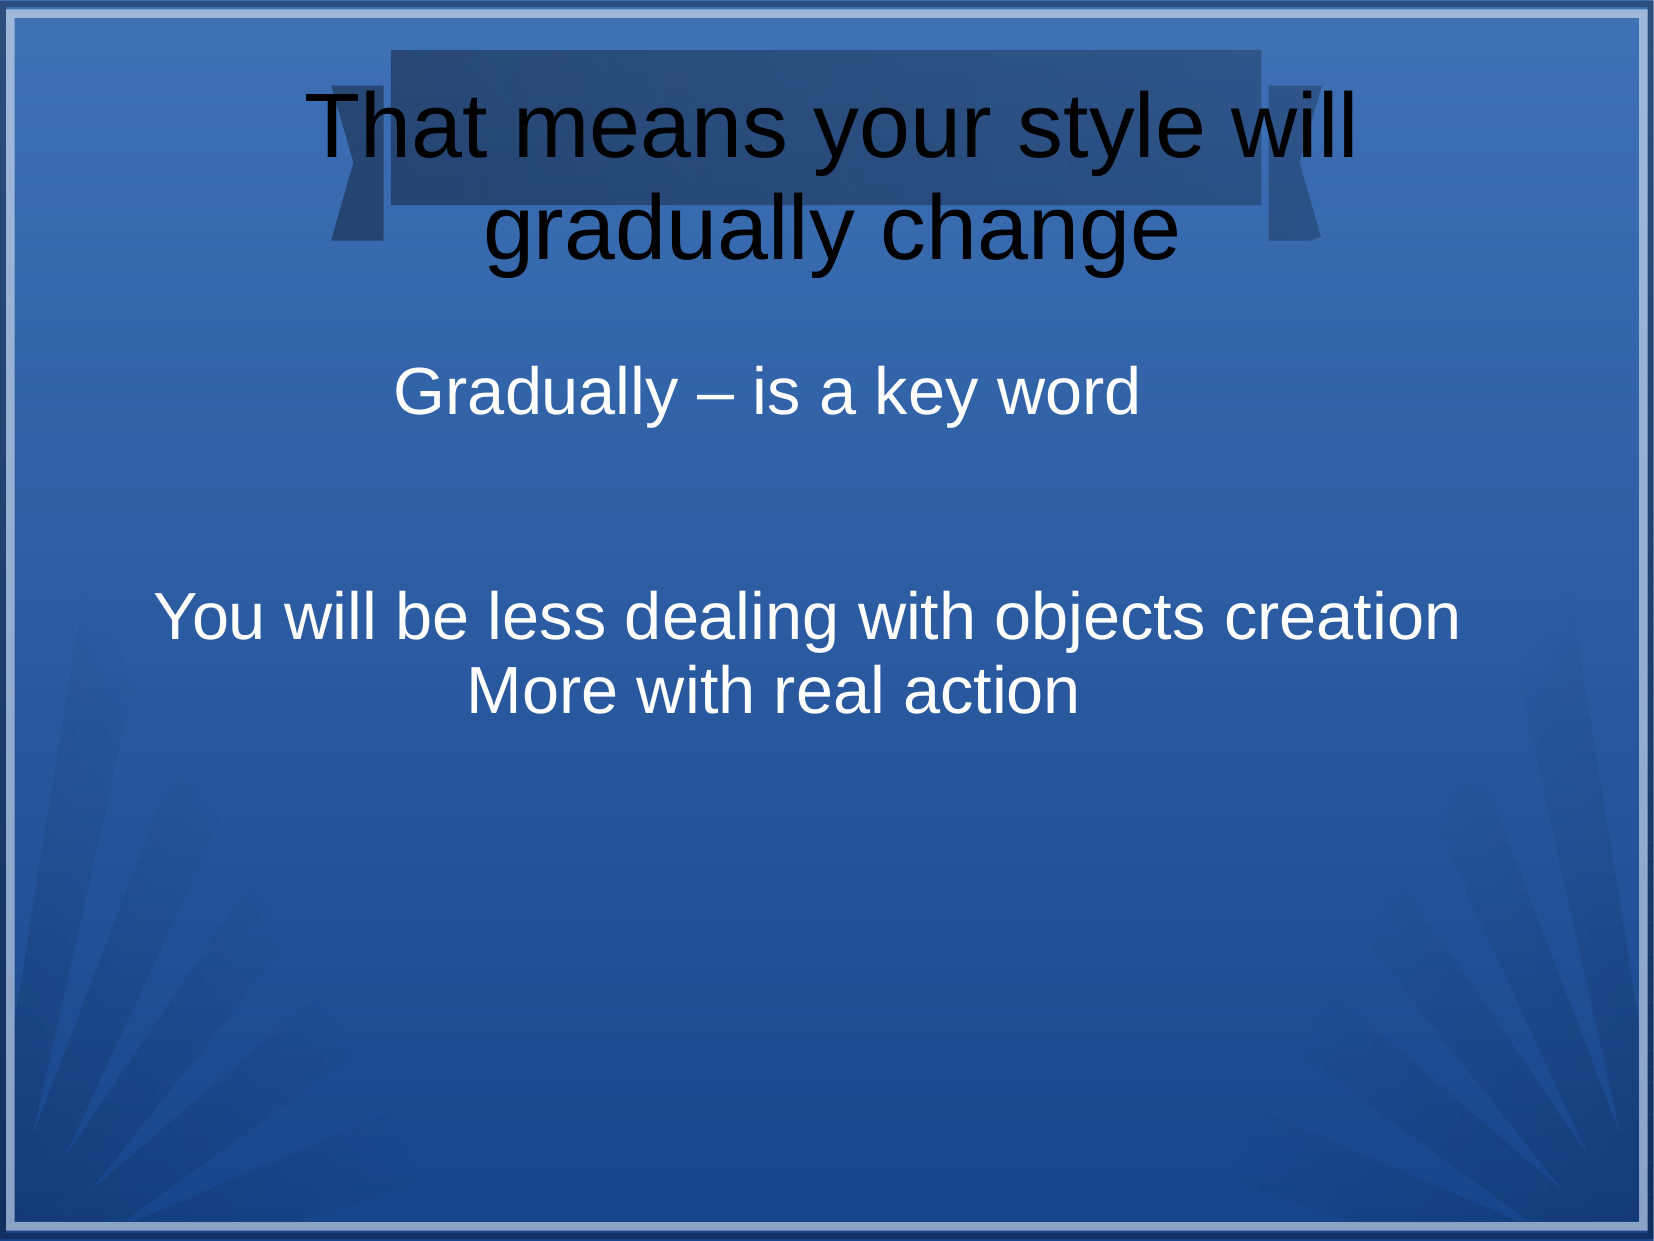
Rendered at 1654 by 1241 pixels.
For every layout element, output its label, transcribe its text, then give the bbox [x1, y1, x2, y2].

title That means your style will gradually change [129, 73, 1536, 280]
list Gradually – is a key word You will be less dealing with objects creation More with real action [82, 354, 1595, 1046]
